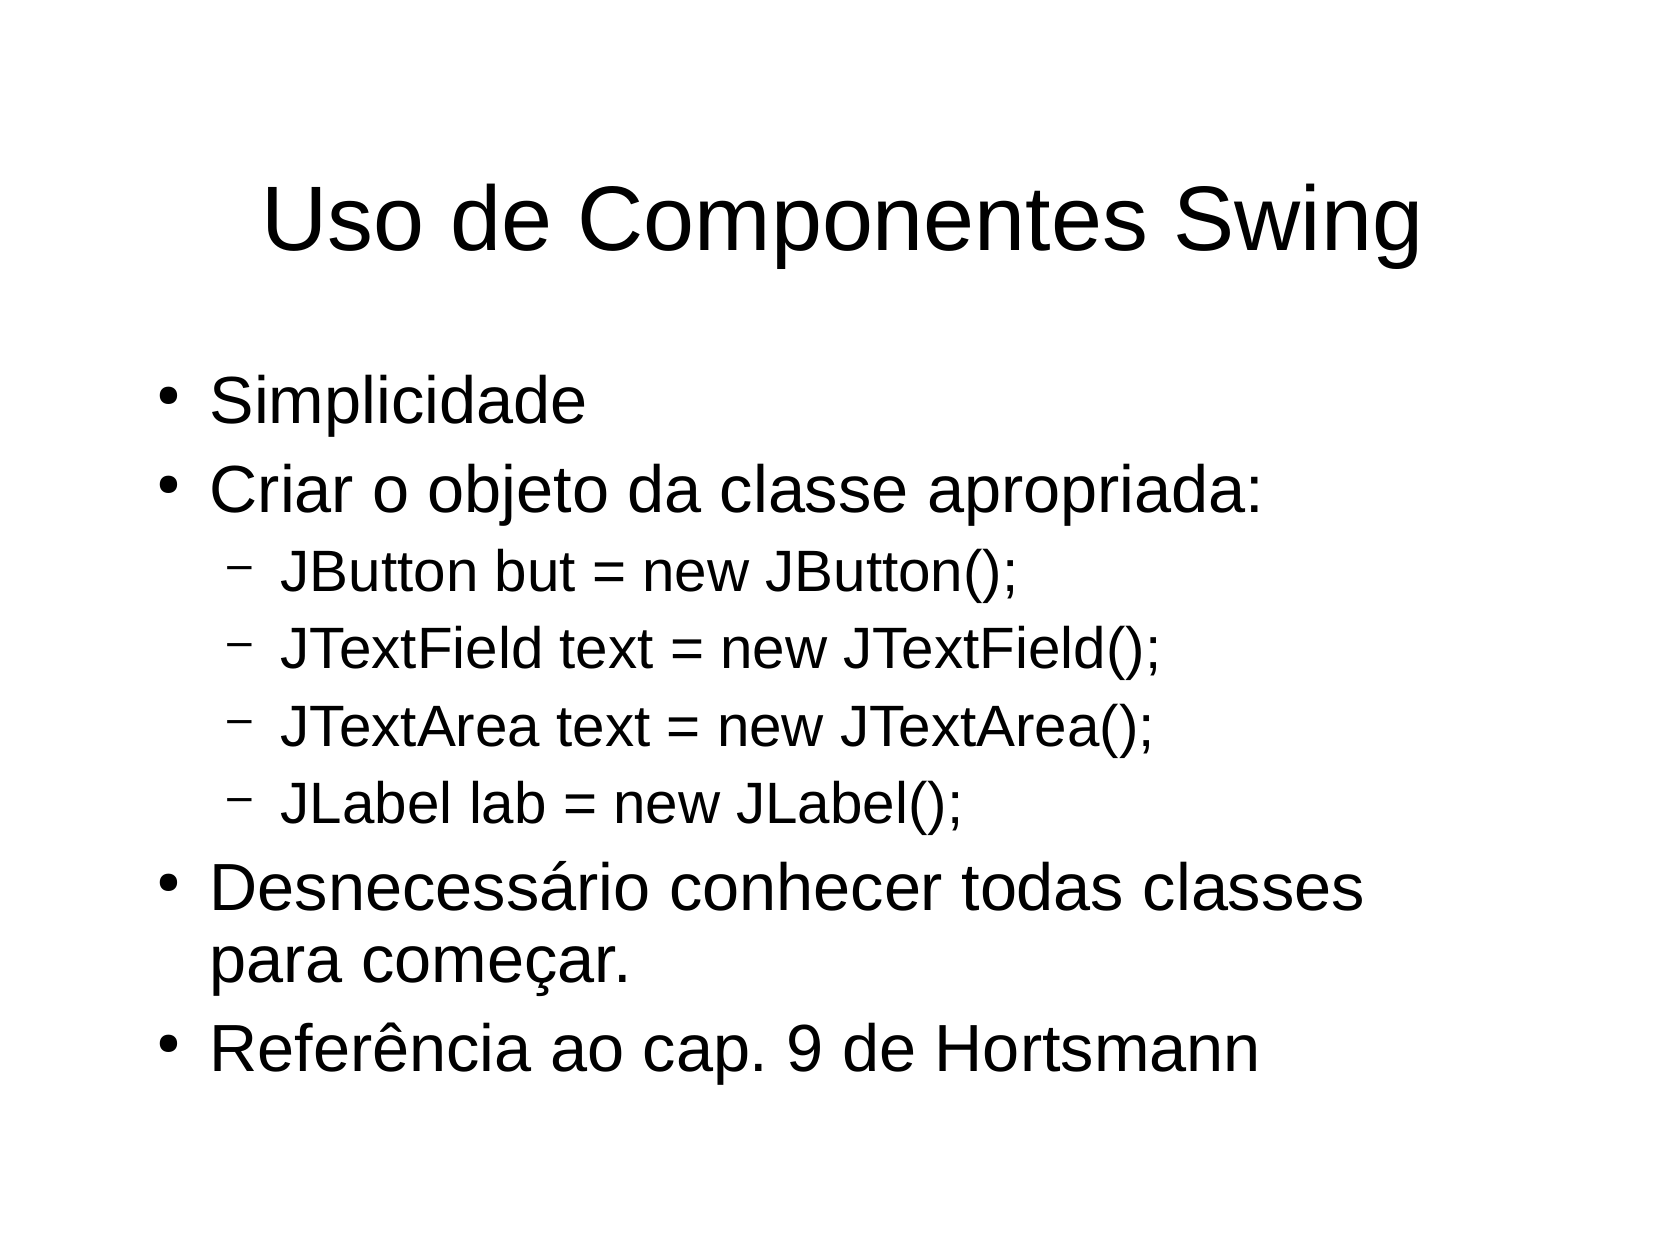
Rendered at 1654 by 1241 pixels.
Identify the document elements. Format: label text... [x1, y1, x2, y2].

list Simplicidade Criar o objeto da classe apropriada: JButton but = new JButton(); JTextField text = new JTextField(); JTextArea text = new JTextArea(); JLabel lab = new JLabel(); Desnecessário conhecer todas classes para começar. Referência ao cap. 9 de Hortsmann [124, 358, 1530, 1150]
title Uso de Componentes Swing [124, 110, 1530, 317]
